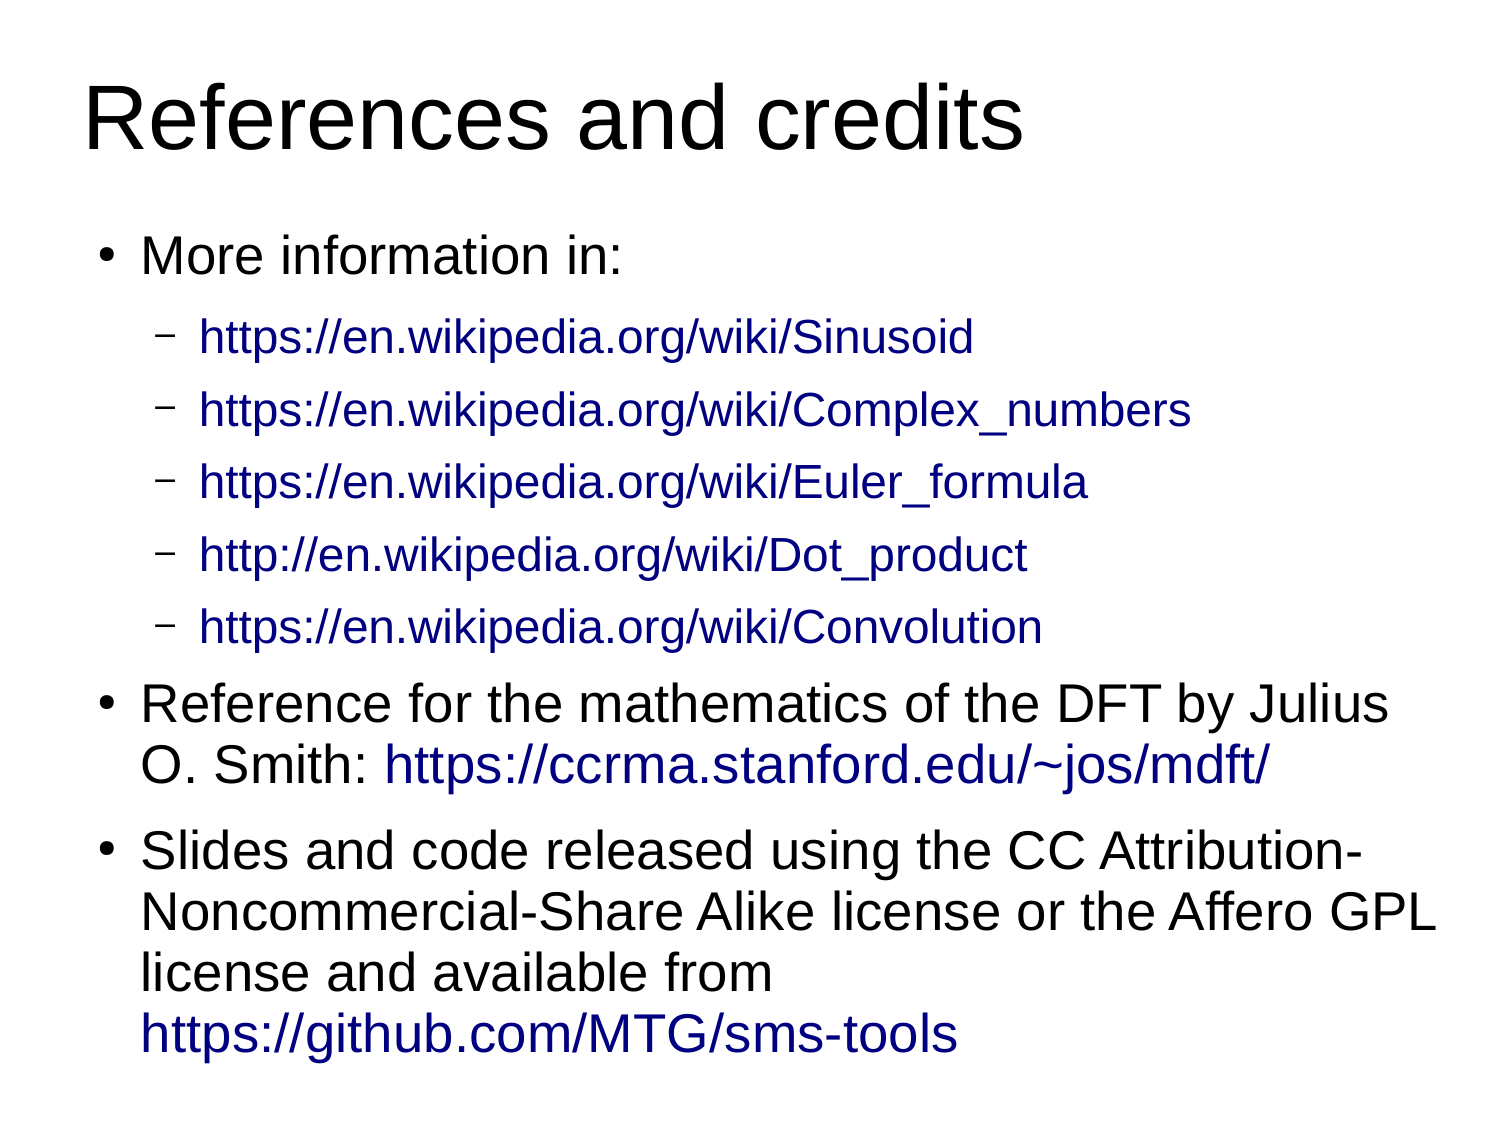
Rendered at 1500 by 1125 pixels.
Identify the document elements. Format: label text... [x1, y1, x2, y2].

list More information in: https://en.wikipedia.org/wiki/Sinusoid https://en.wikipedia.org/wiki/Complex_numbers https://en.wikipedia.org/wiki/Euler_formula http://en.wikipedia.org/wiki/Dot_product https://en.wikipedia.org/wiki/Convolution Reference for the mathematics of the DFT by Julius O. Smith: https://ccrma.stanford.edu/~jos/mdft/ Slides and code released using the CC Attribution-Noncommercial-Share Alike license or the Affero GPL license and available from https://github.com/MTG/sms-tools [82, 224, 1441, 1066]
title References and credits [82, 13, 1456, 222]
